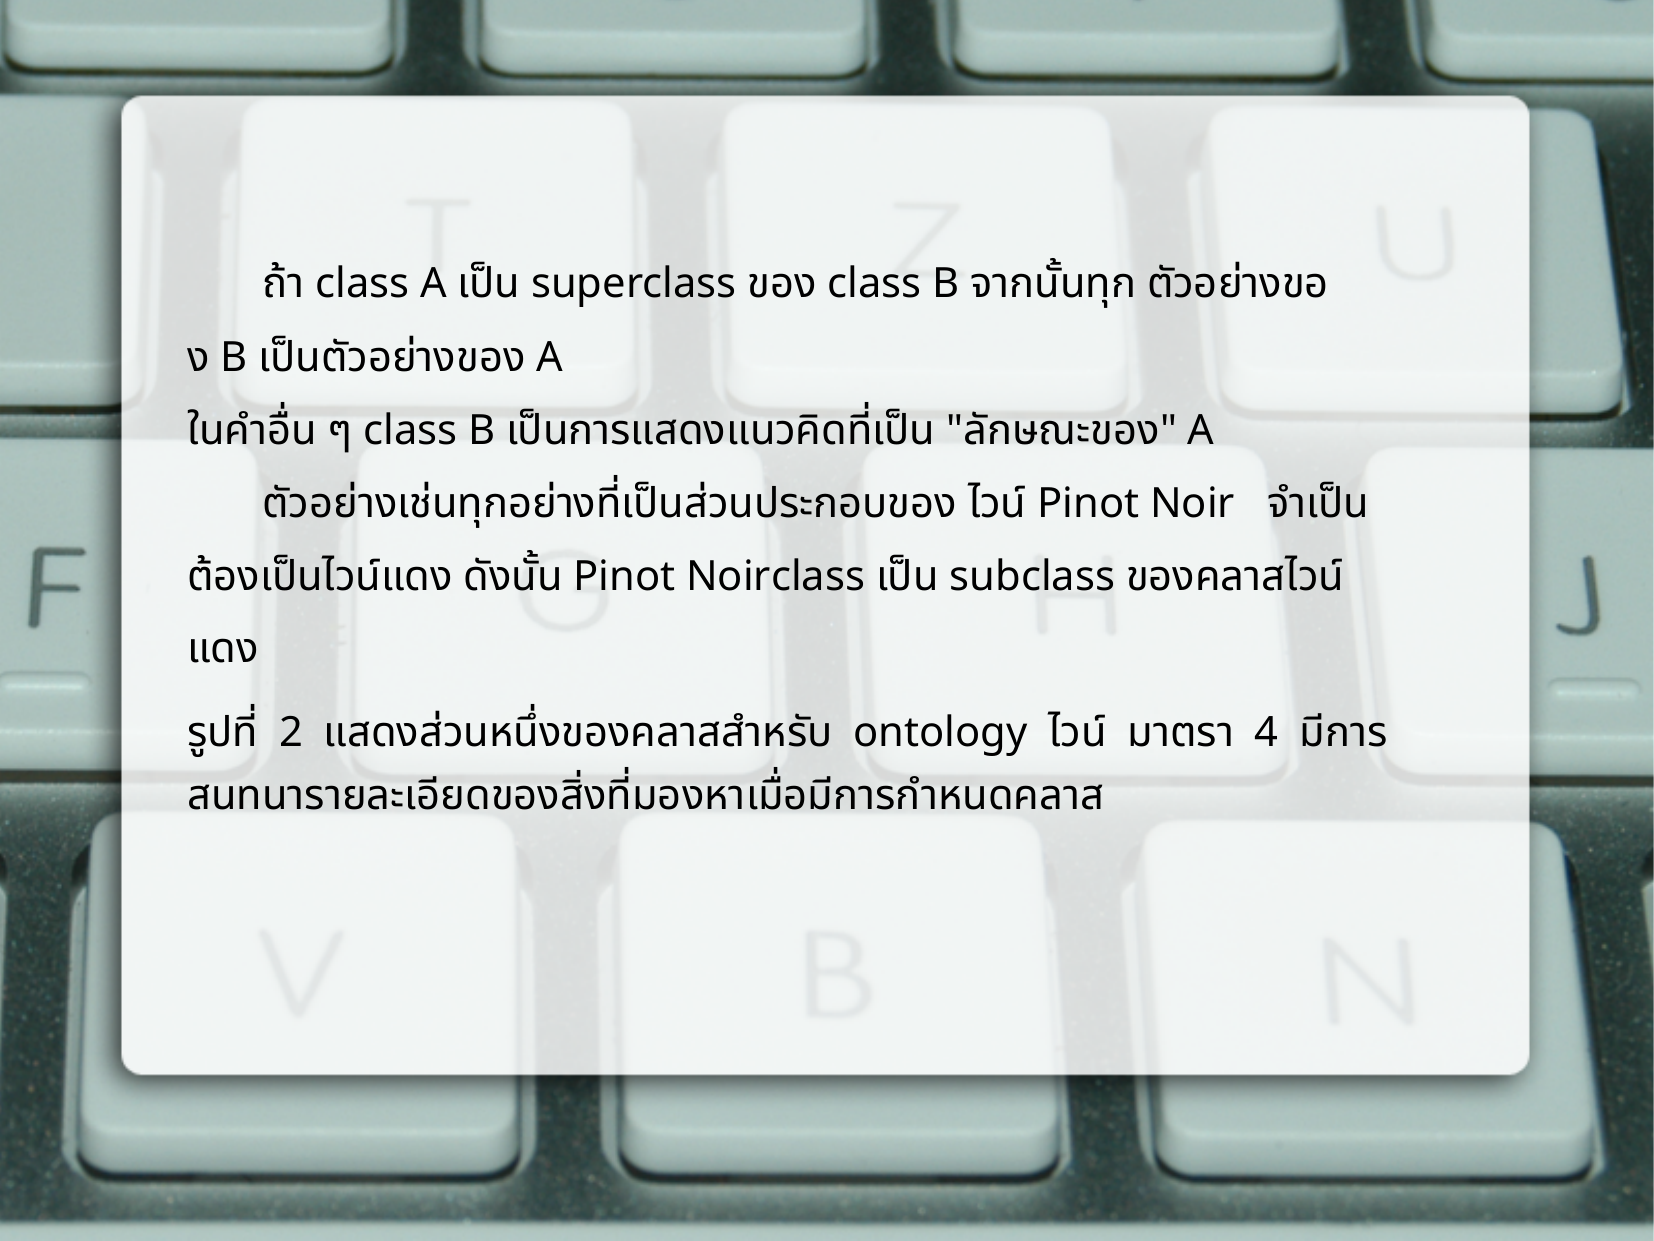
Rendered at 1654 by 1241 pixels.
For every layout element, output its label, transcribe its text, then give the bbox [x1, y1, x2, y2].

subtitle ถ้า class A เป็น superclass ของ class B จากนั้นทุก ตัวอย่างของ B เป็นตัวอย่างของ A ในคำอื่น ๆ class B เป็นการแสดงแนวคิดที่เป็น "ลักษณะของ" A ตัวอย่างเช่นทุกอย่างที่เป็นส่วนประกอบของ ไวน์ Pinot Noir จำเป็นต้องเป็นไวน์แดง ดังนั้น Pinot Noirclass เป็น subclass ของคลาสไวน์แดง รูปที่ 2 แสดงส่วนหนึ่งของคลาสสำหรับ ontology ไวน์ มาตรา 4 มีการสนทนารายละเอียดของสิ่งที่มองหาเมื่อมีการกำหนดคลาส [187, 332, 1388, 895]
picture [0, 0, 1654, 1241]
